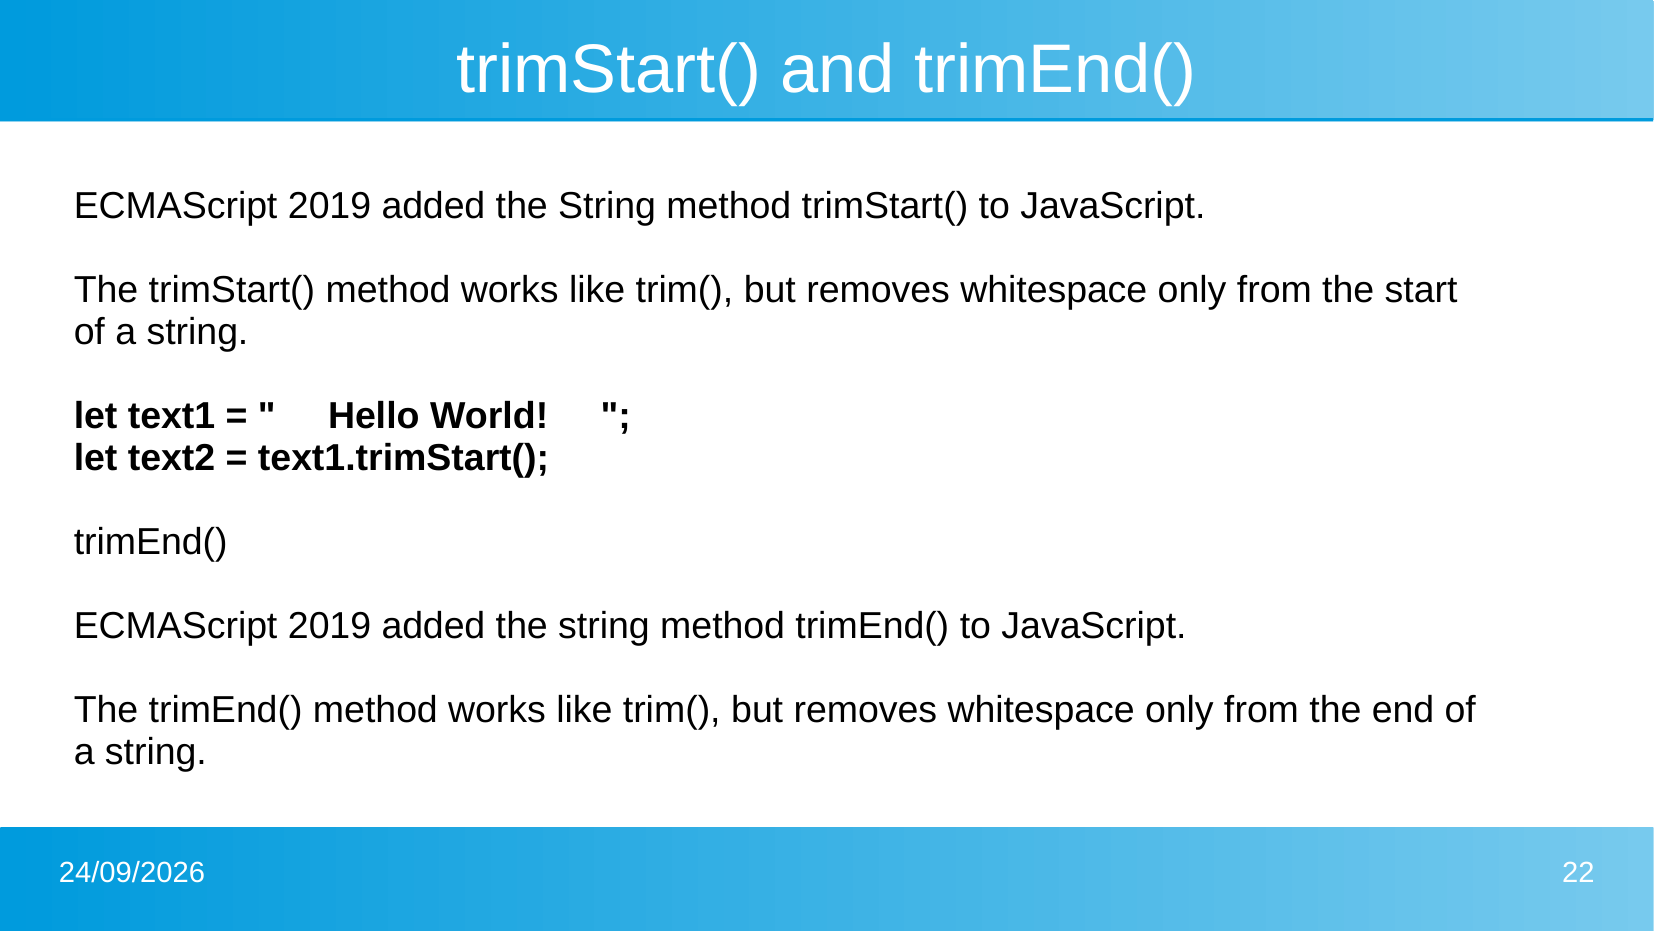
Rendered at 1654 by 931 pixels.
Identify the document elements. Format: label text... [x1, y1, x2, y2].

text_box ECMAScript 2019 added the String method trimStart() to JavaScript. The trimStart() method works like trim(), but removes whitespace only from the start of a string. let text1 = " Hello World! "; let text2 = text1.trimStart(); trimEnd() ECMAScript 2019 added the string method trimEnd() to JavaScript. The trimEnd() method works like trim(), but removes whitespace only from the end of a string. [59, 177, 1506, 780]
title trimStart() and trimEnd() [59, 29, 1595, 108]
